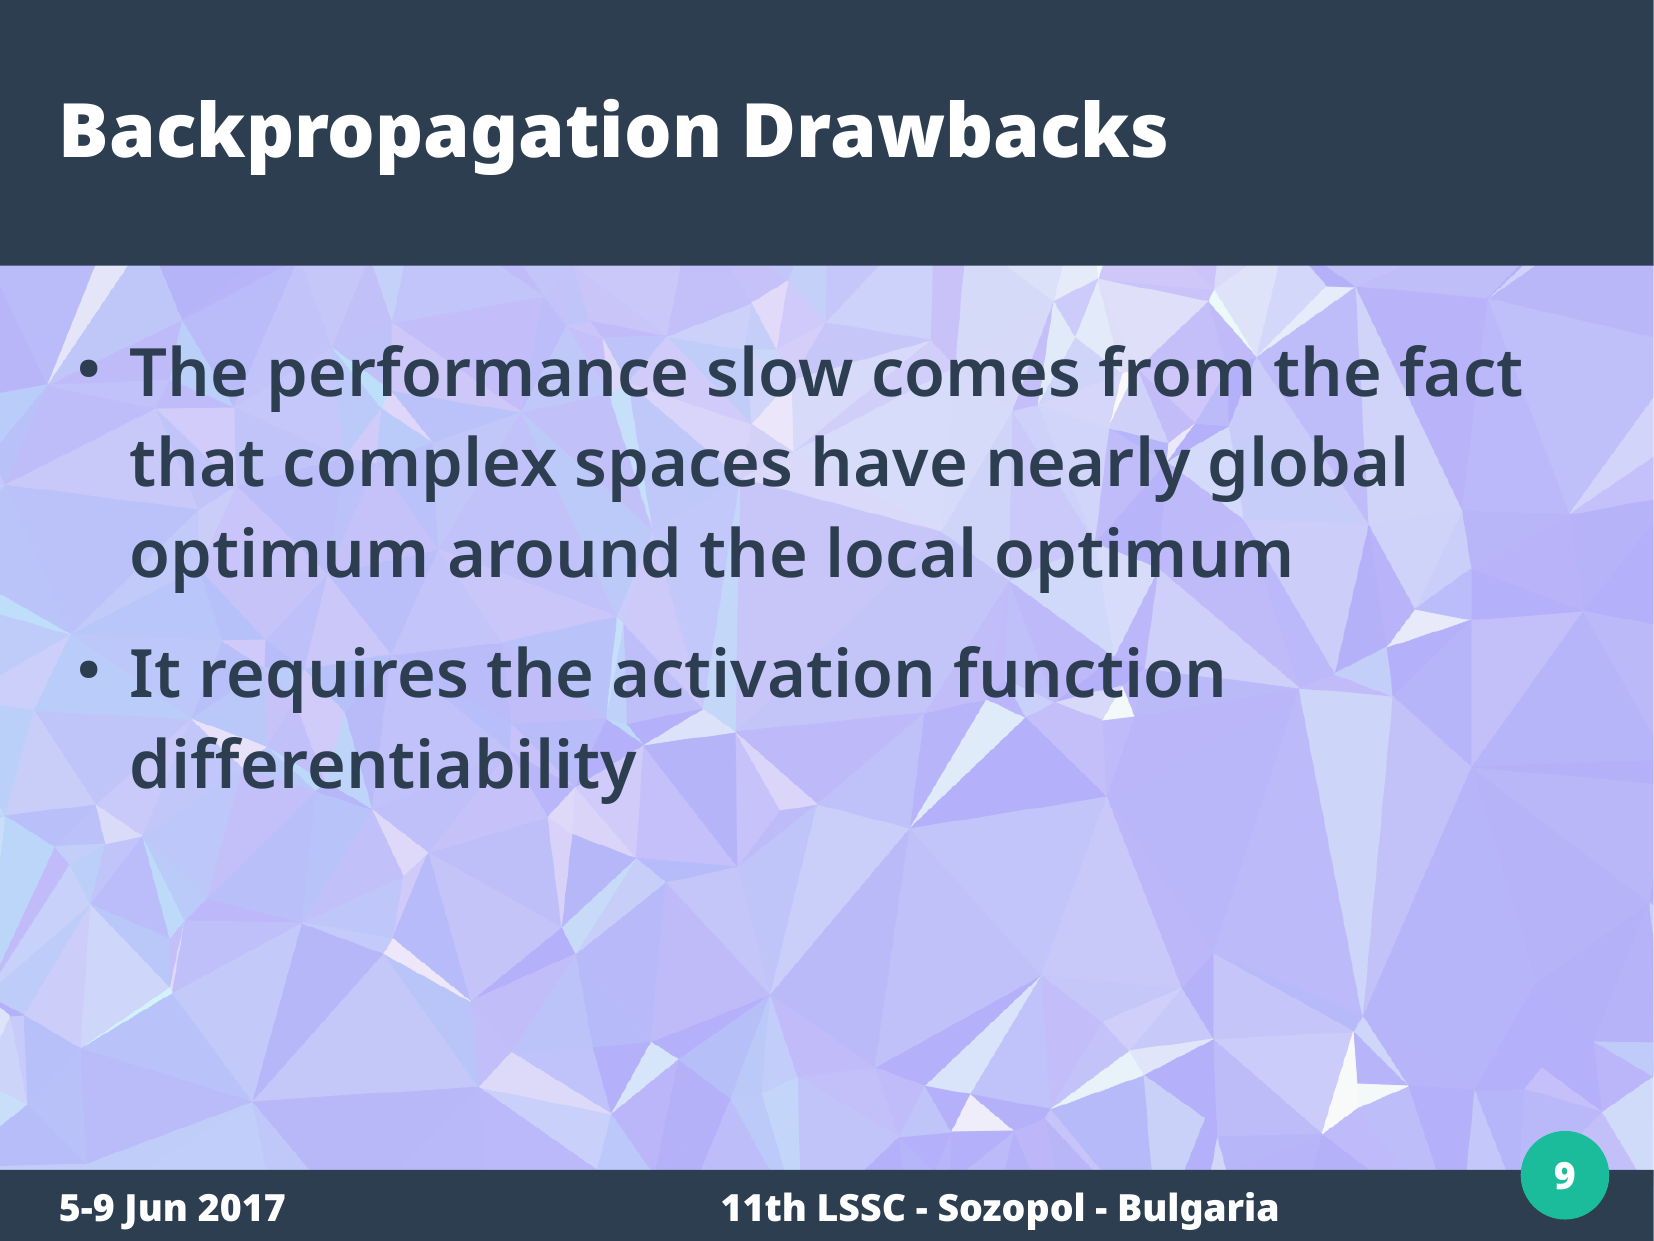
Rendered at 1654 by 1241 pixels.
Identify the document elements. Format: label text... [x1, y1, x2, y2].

picture [0, 266, 1654, 1169]
title Backpropagation Drawbacks [59, 49, 1595, 207]
list The performance slow comes from the fact that complex spaces have nearly global optimum around the local optimum It requires the activation function differentiability [59, 324, 1595, 1152]
